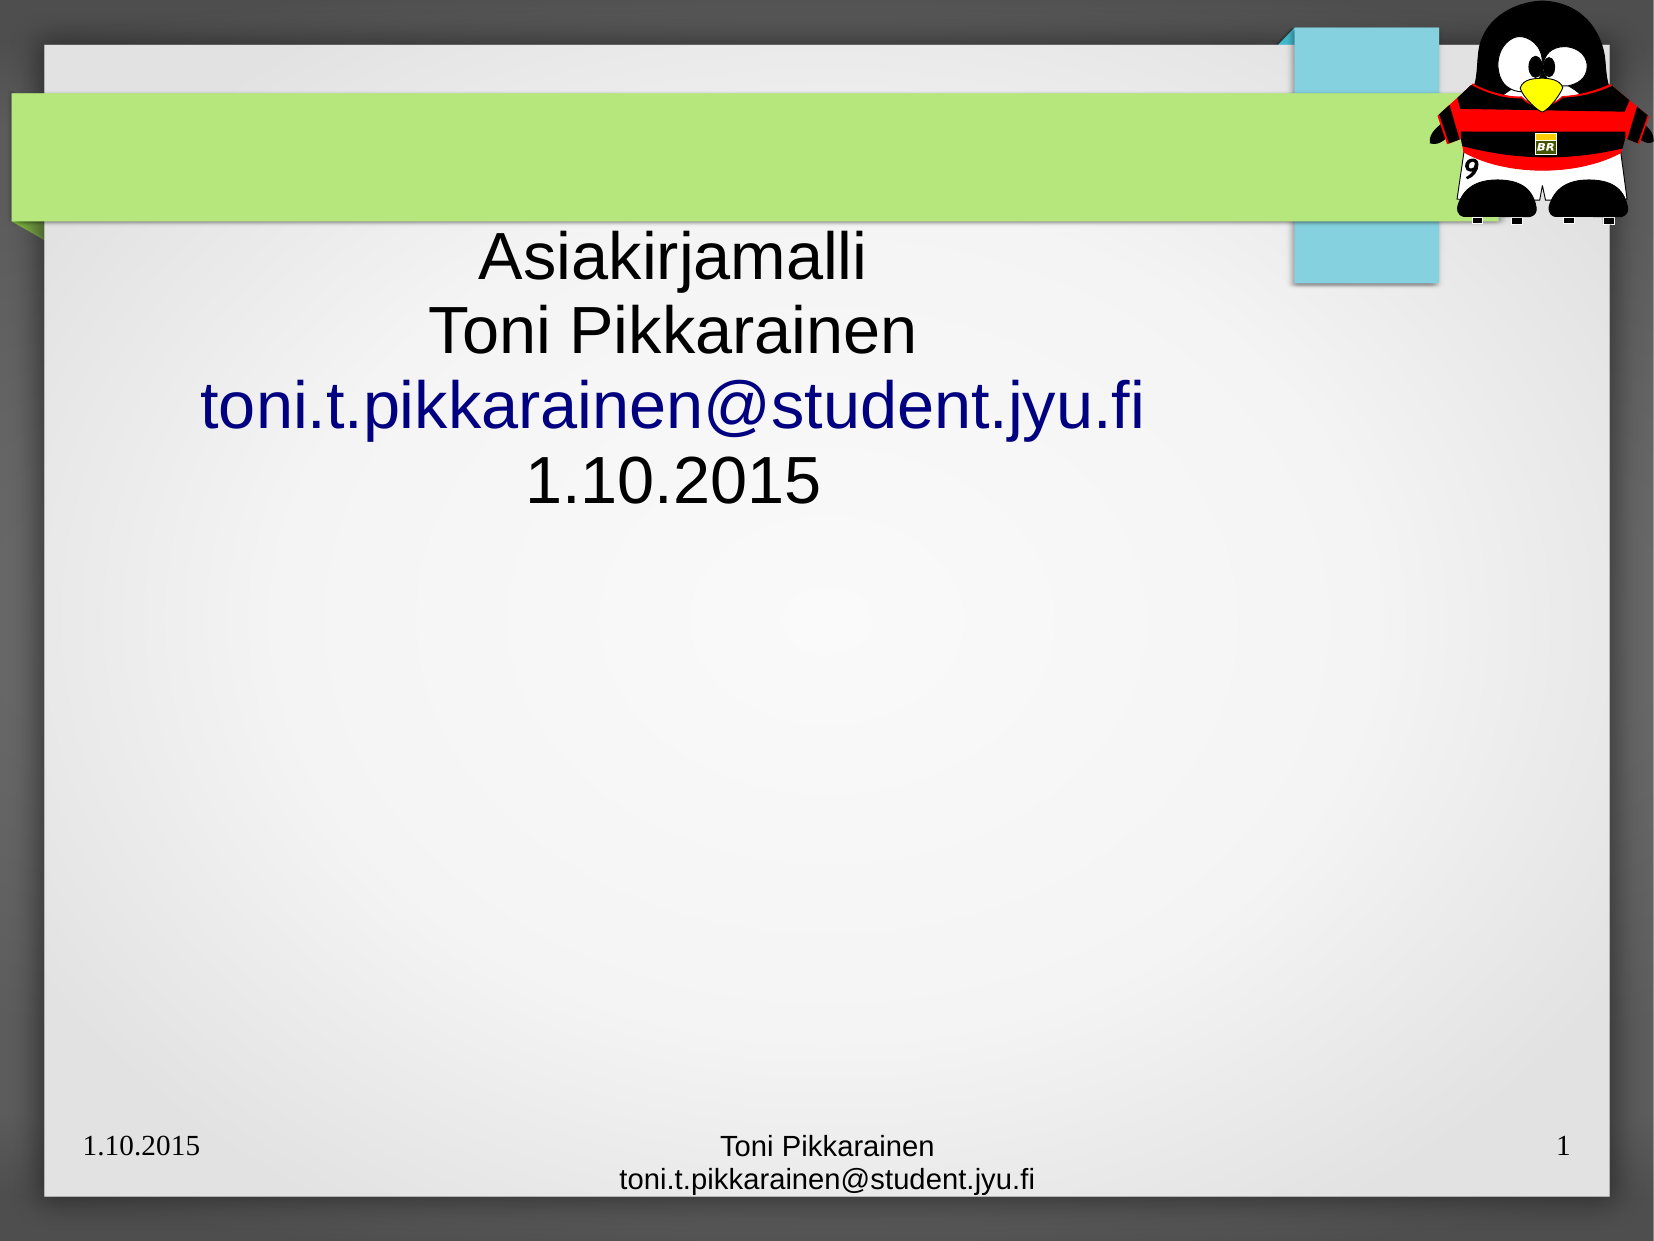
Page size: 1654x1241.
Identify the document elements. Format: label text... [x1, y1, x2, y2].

picture [0, 0, 1654, 1241]
picture [1548, 0, 1654, 135]
subtitle Asiakirjamalli Toni Pikkarainen toni.t.pikkarainen@student.jyu.fi 1.10.2015 [82, 94, 1264, 643]
